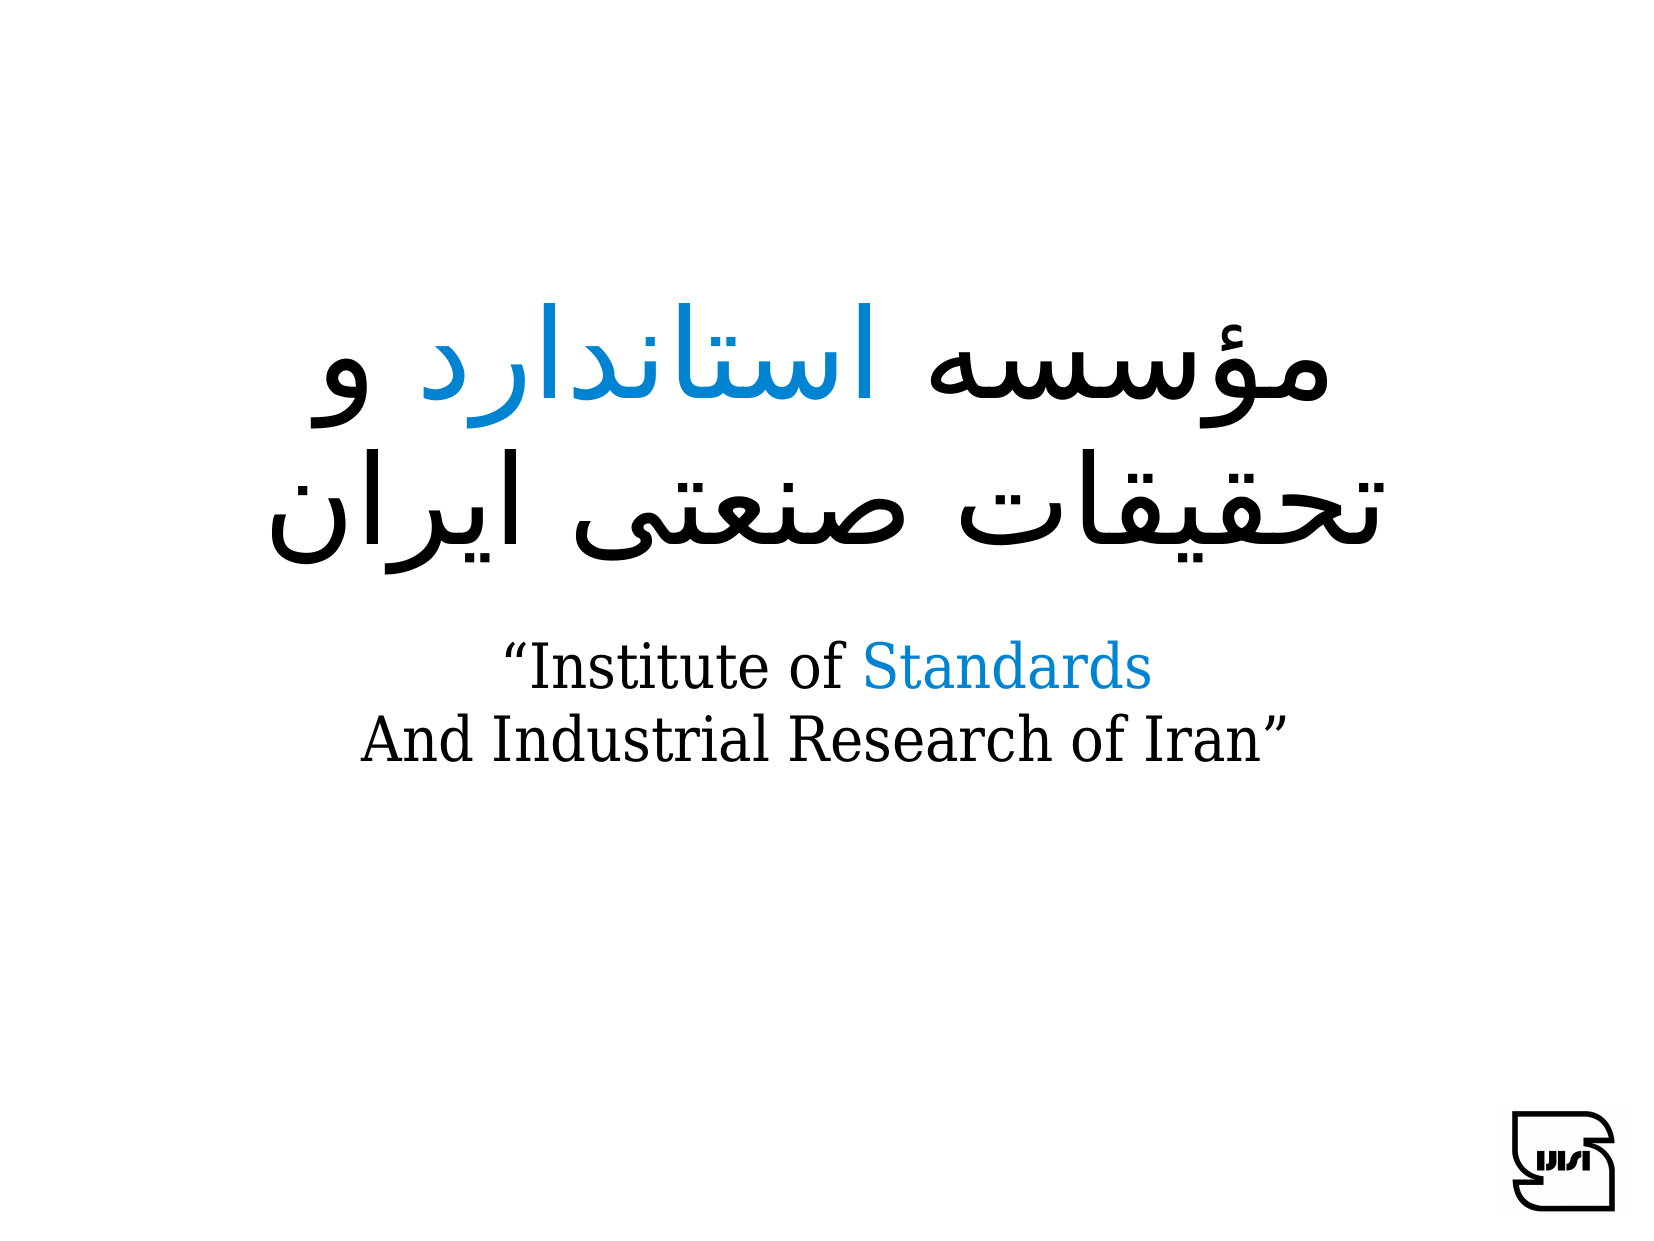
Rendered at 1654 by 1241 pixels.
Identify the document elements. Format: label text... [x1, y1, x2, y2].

picture [1500, 1105, 1630, 1217]
text_box مؤسسه استاندارد و تحقیقات صنعتی ایران “Institute of Standards And Industrial Research of Iran” [82, 49, 1571, 1010]
